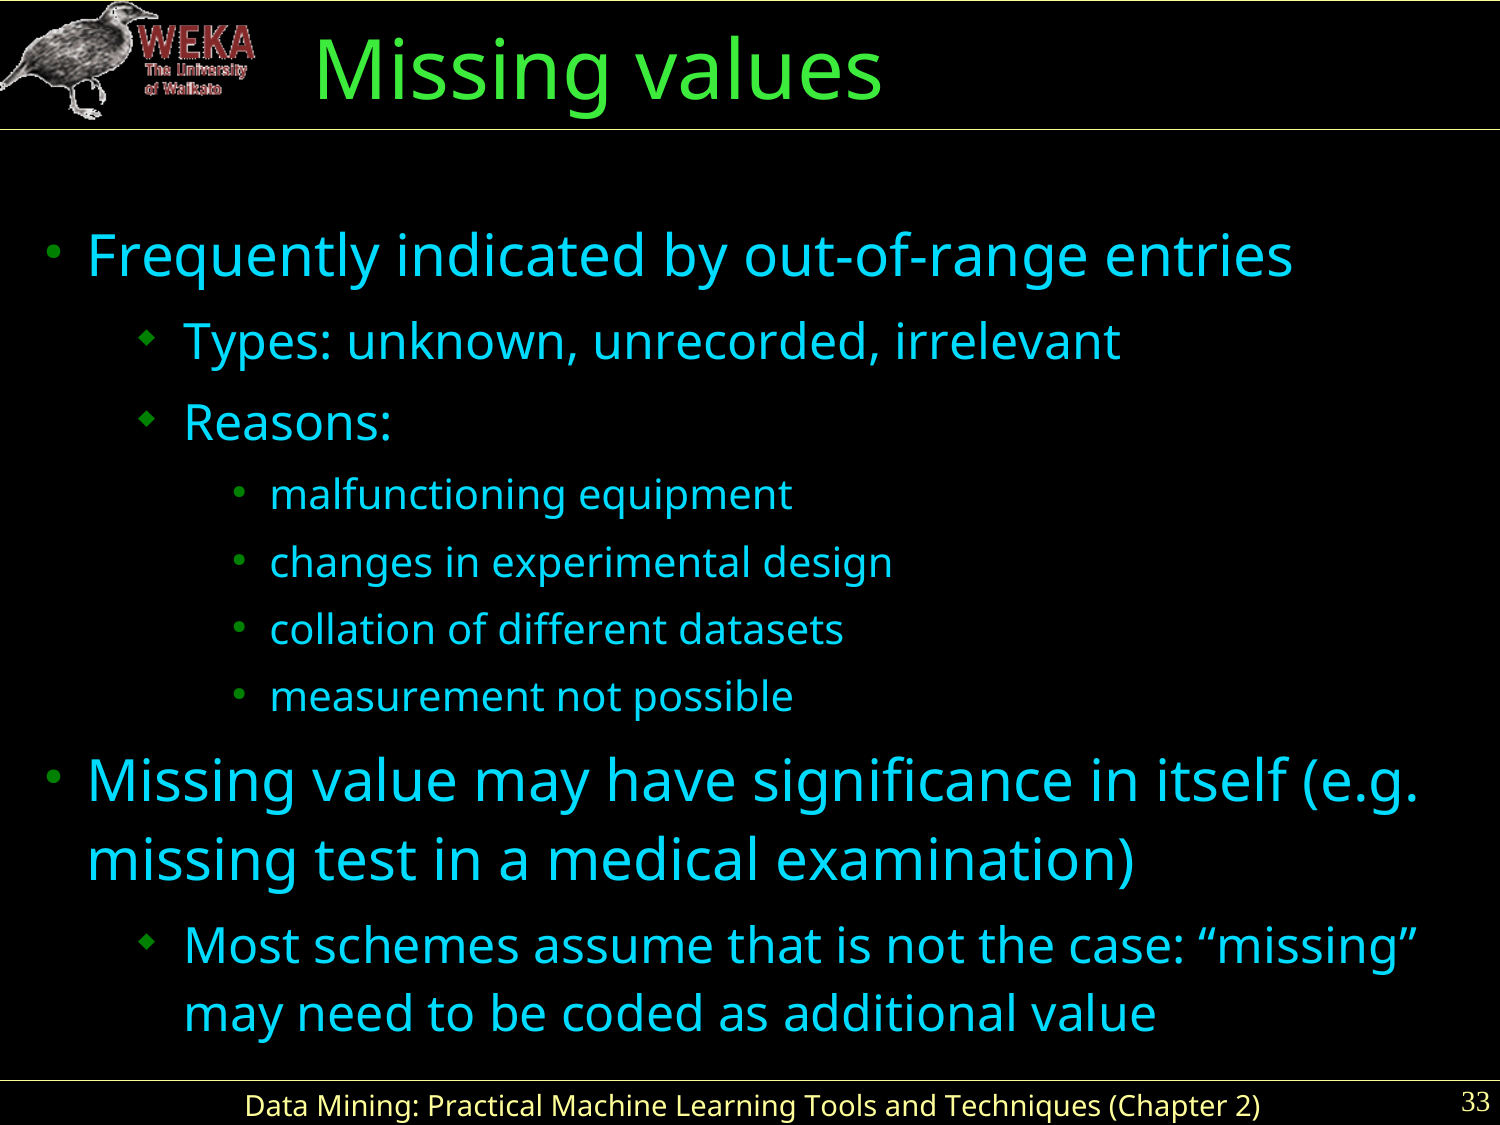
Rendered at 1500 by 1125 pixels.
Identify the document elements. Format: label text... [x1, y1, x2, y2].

title Missing values [297, 0, 1500, 148]
picture [0, 1, 266, 129]
text_box Frequently indicated by out-of-range entries Types: unknown, unrecorded, irrelevant Reasons: malfunctioning equipment changes in experimental design collation of different datasets measurement not possible Missing value may have significance in itself (e.g. missing test in a medical examination) Most schemes assume that is not the case: “missing” may need to be coded as additional value [29, 206, 1447, 925]
